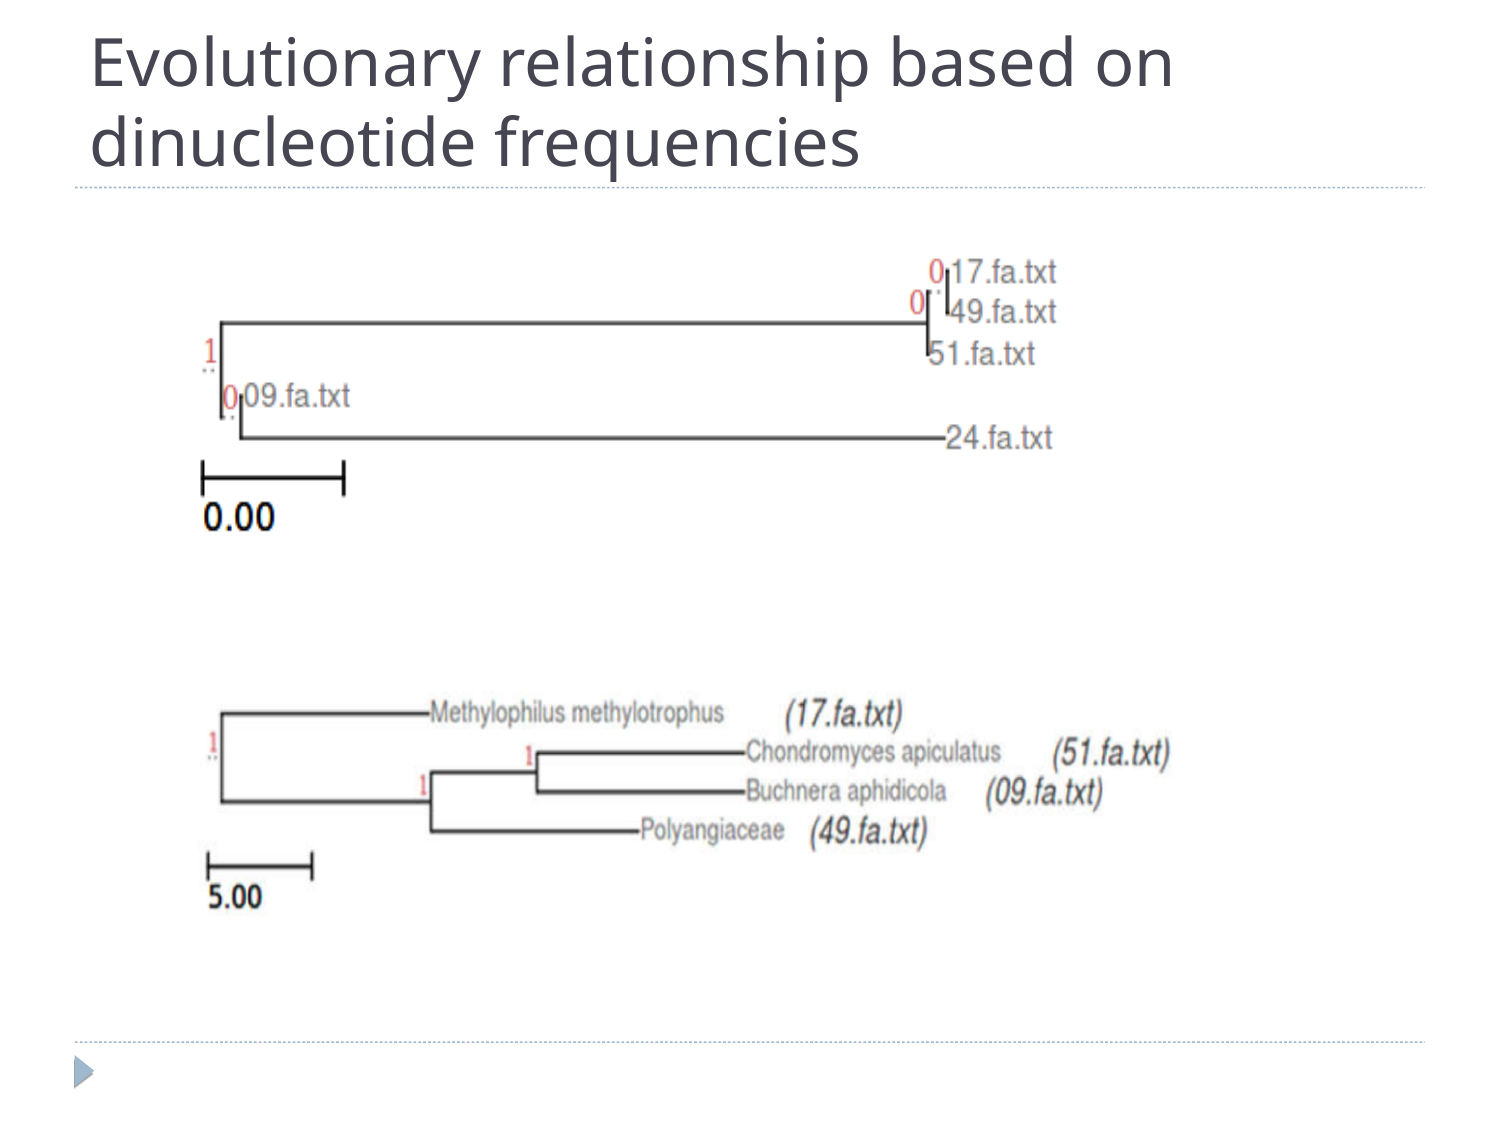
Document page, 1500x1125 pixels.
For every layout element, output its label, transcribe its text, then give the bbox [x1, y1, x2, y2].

text_box Evolutionary relationship based on dinucleotide frequencies [75, 24, 1425, 188]
picture [168, 655, 1211, 938]
picture [168, 243, 1084, 554]
